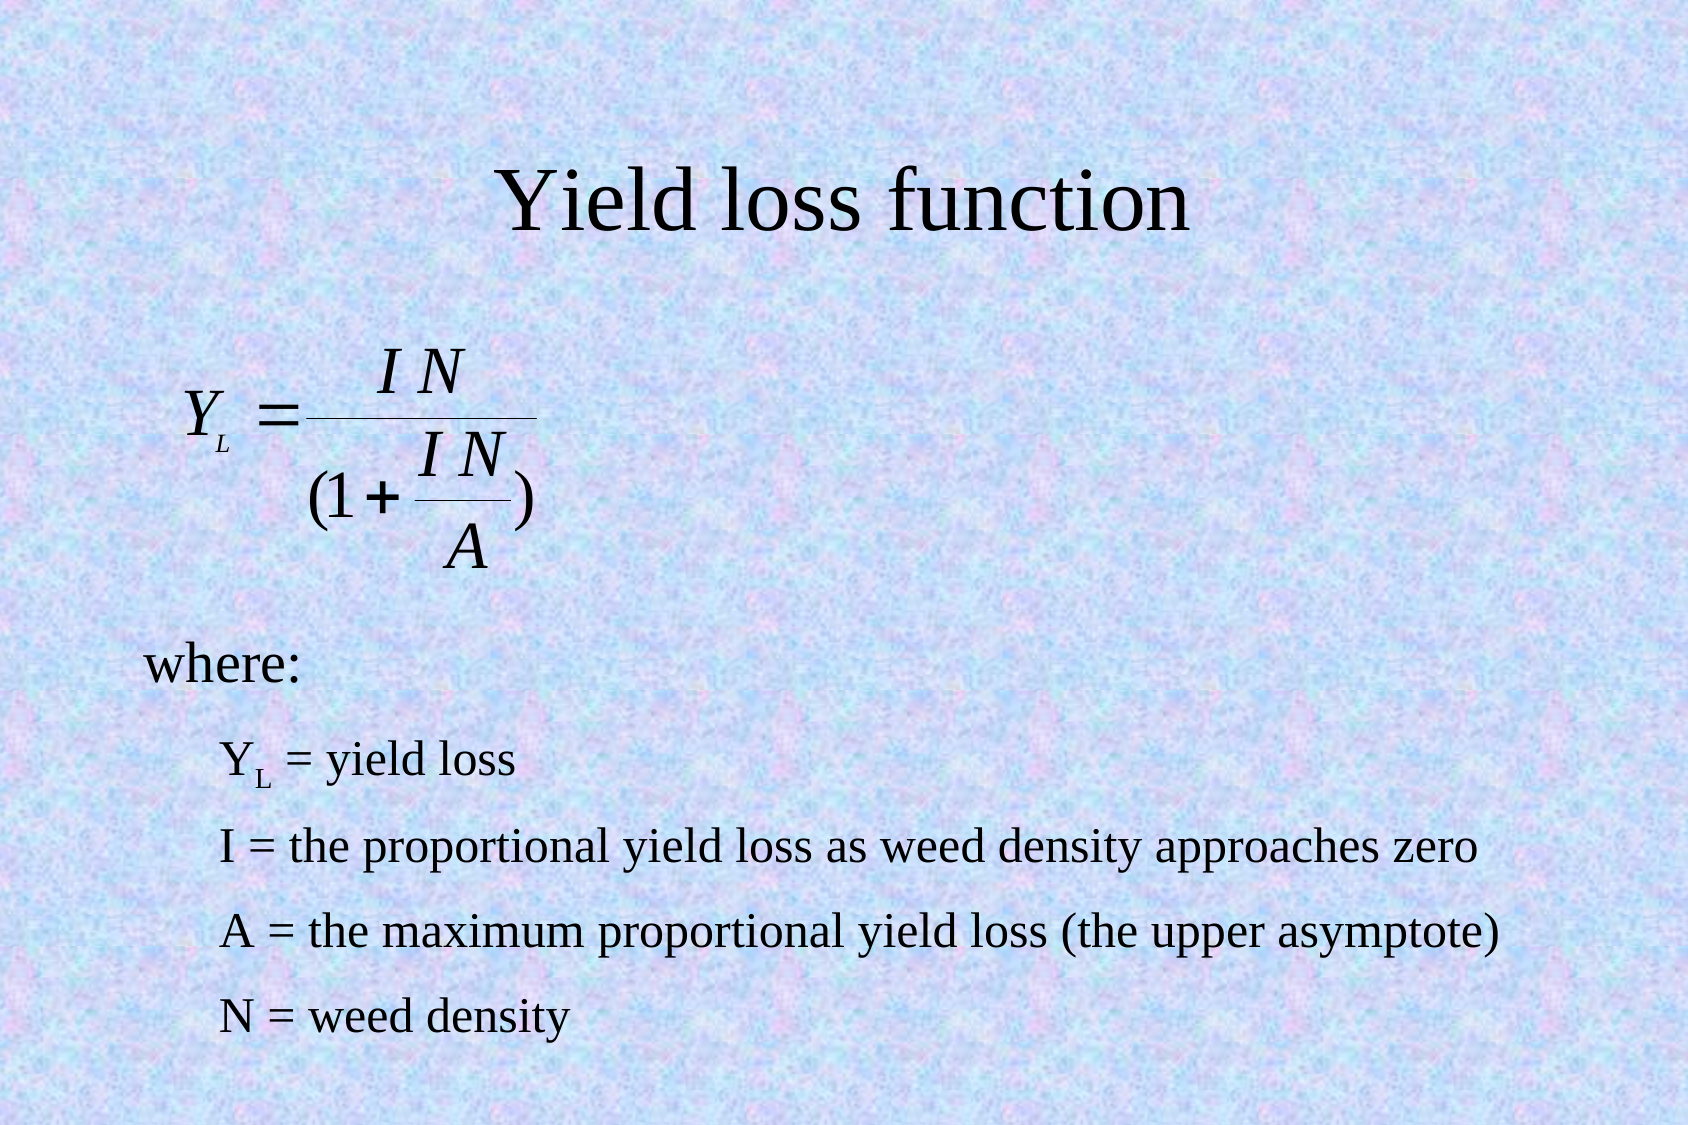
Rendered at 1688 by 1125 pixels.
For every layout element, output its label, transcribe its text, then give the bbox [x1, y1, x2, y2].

chart [181, 336, 543, 576]
title Yield loss function [126, 99, 1561, 288]
list where: YL = yield loss I = the proportional yield loss as weed density approaches zero A = the maximum proportional yield loss (the upper asymptote) N = weed density [128, 624, 1559, 1063]
picture [0, 0, 1688, 1125]
